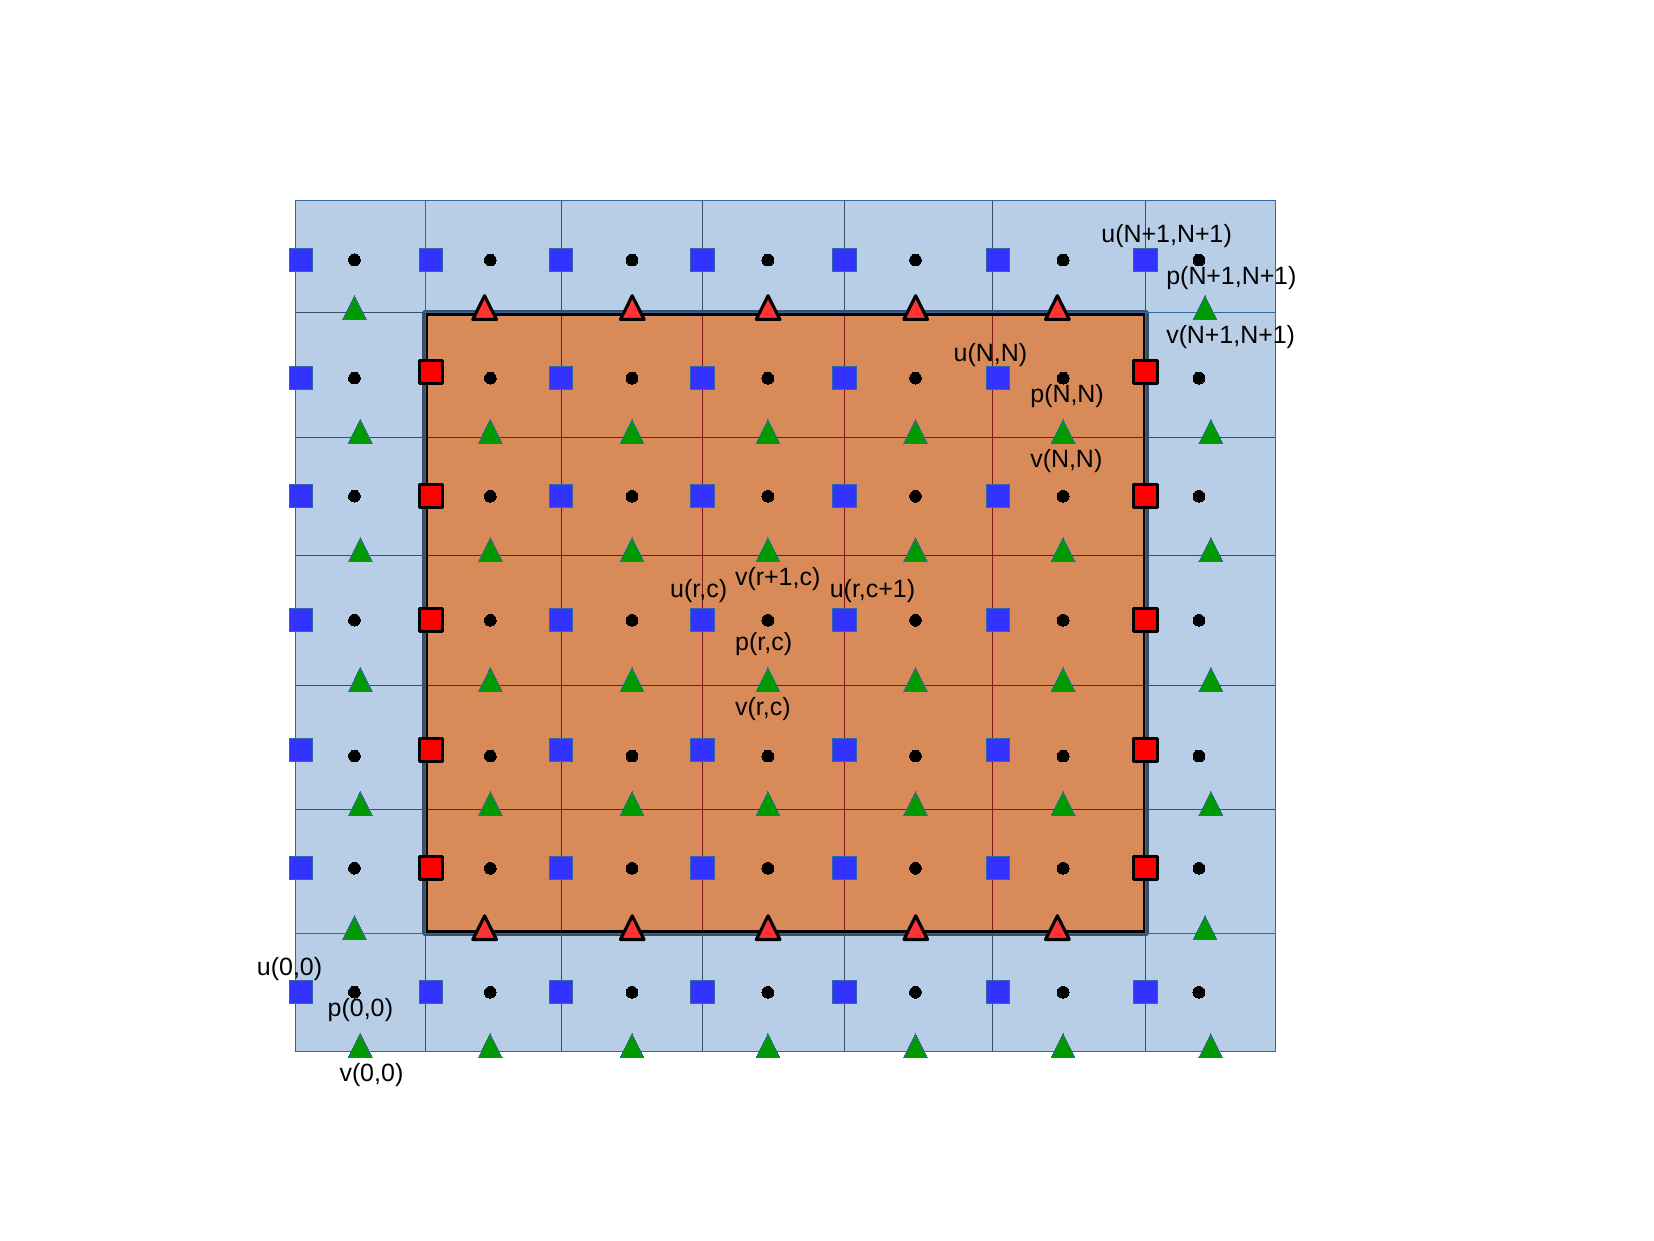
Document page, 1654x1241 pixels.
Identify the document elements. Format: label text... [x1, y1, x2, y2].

text_box u(N,N) [938, 330, 1105, 374]
text_box u(r,c) [655, 567, 821, 611]
text_box u(0,0) [242, 944, 408, 988]
text_box p(N,N) [1015, 372, 1182, 416]
text_box v(r,c) [720, 685, 886, 729]
text_box v(r+1,c) [720, 555, 886, 599]
text_box v(N,N) [1015, 437, 1182, 481]
text_box p(0,0) [312, 986, 479, 1030]
text_box u(N+1,N+1) [1086, 212, 1252, 256]
text_box u(r,c+1) [821, 567, 981, 611]
text_box p(N+1,N+1) [1151, 254, 1317, 298]
text_box v(N+1,N+1) [1151, 313, 1317, 357]
text_box v(0,0) [324, 1051, 491, 1095]
text_box p(r,c) [720, 620, 886, 664]
text_box [289, 200, 1276, 1058]
